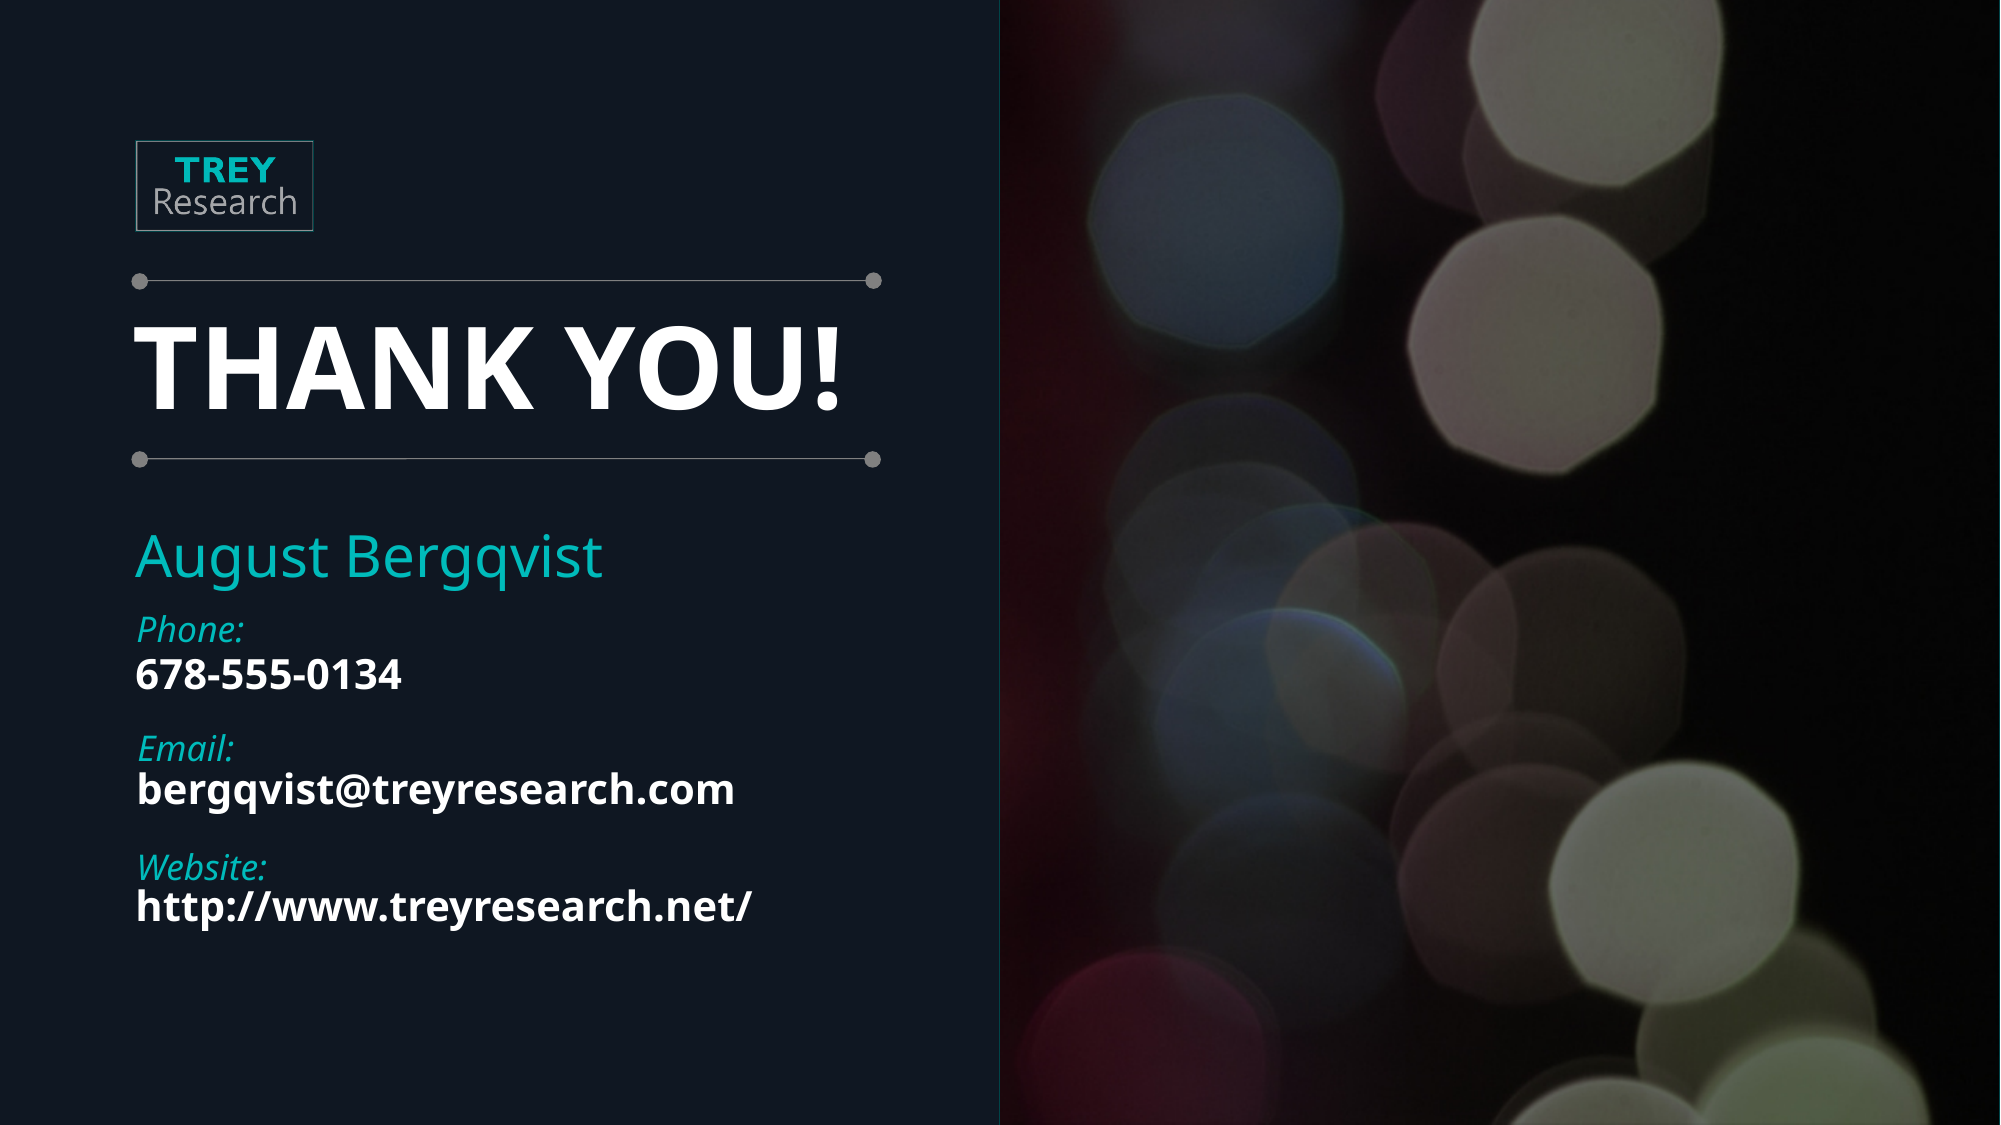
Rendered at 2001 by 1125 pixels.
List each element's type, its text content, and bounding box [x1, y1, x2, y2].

list bergqvist@treyresearch.com [136, 762, 889, 823]
list August Bergqvist [135, 505, 888, 590]
list 678-555-0134 [135, 647, 888, 695]
picture [999, 0, 1999, 1125]
list Email: [137, 725, 890, 764]
list Phone: [136, 607, 889, 646]
picture [136, 141, 314, 231]
title THANK YOU! [132, 253, 928, 433]
list Website: [136, 845, 889, 884]
list http://www.treyresearch.net/ [135, 879, 888, 940]
